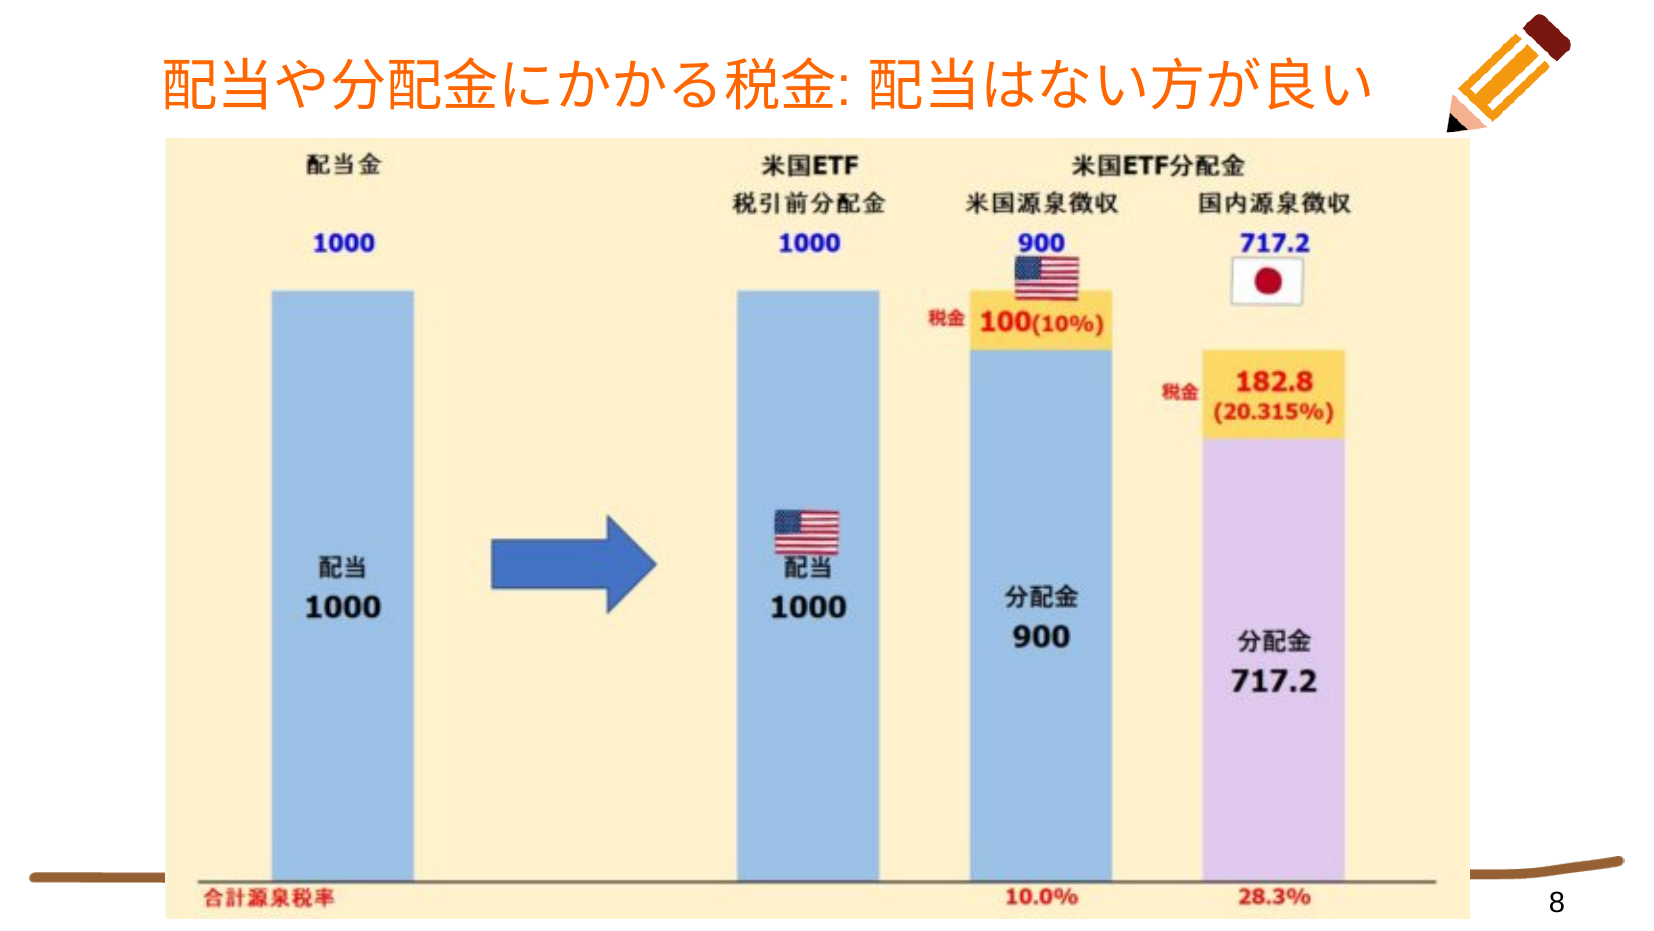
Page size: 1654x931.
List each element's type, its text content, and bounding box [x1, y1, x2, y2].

picture [1446, 14, 1571, 133]
title 配当や分配金にかかる税金: 配当はない方が良い [88, 29, 1447, 133]
picture [29, 138, 1625, 919]
